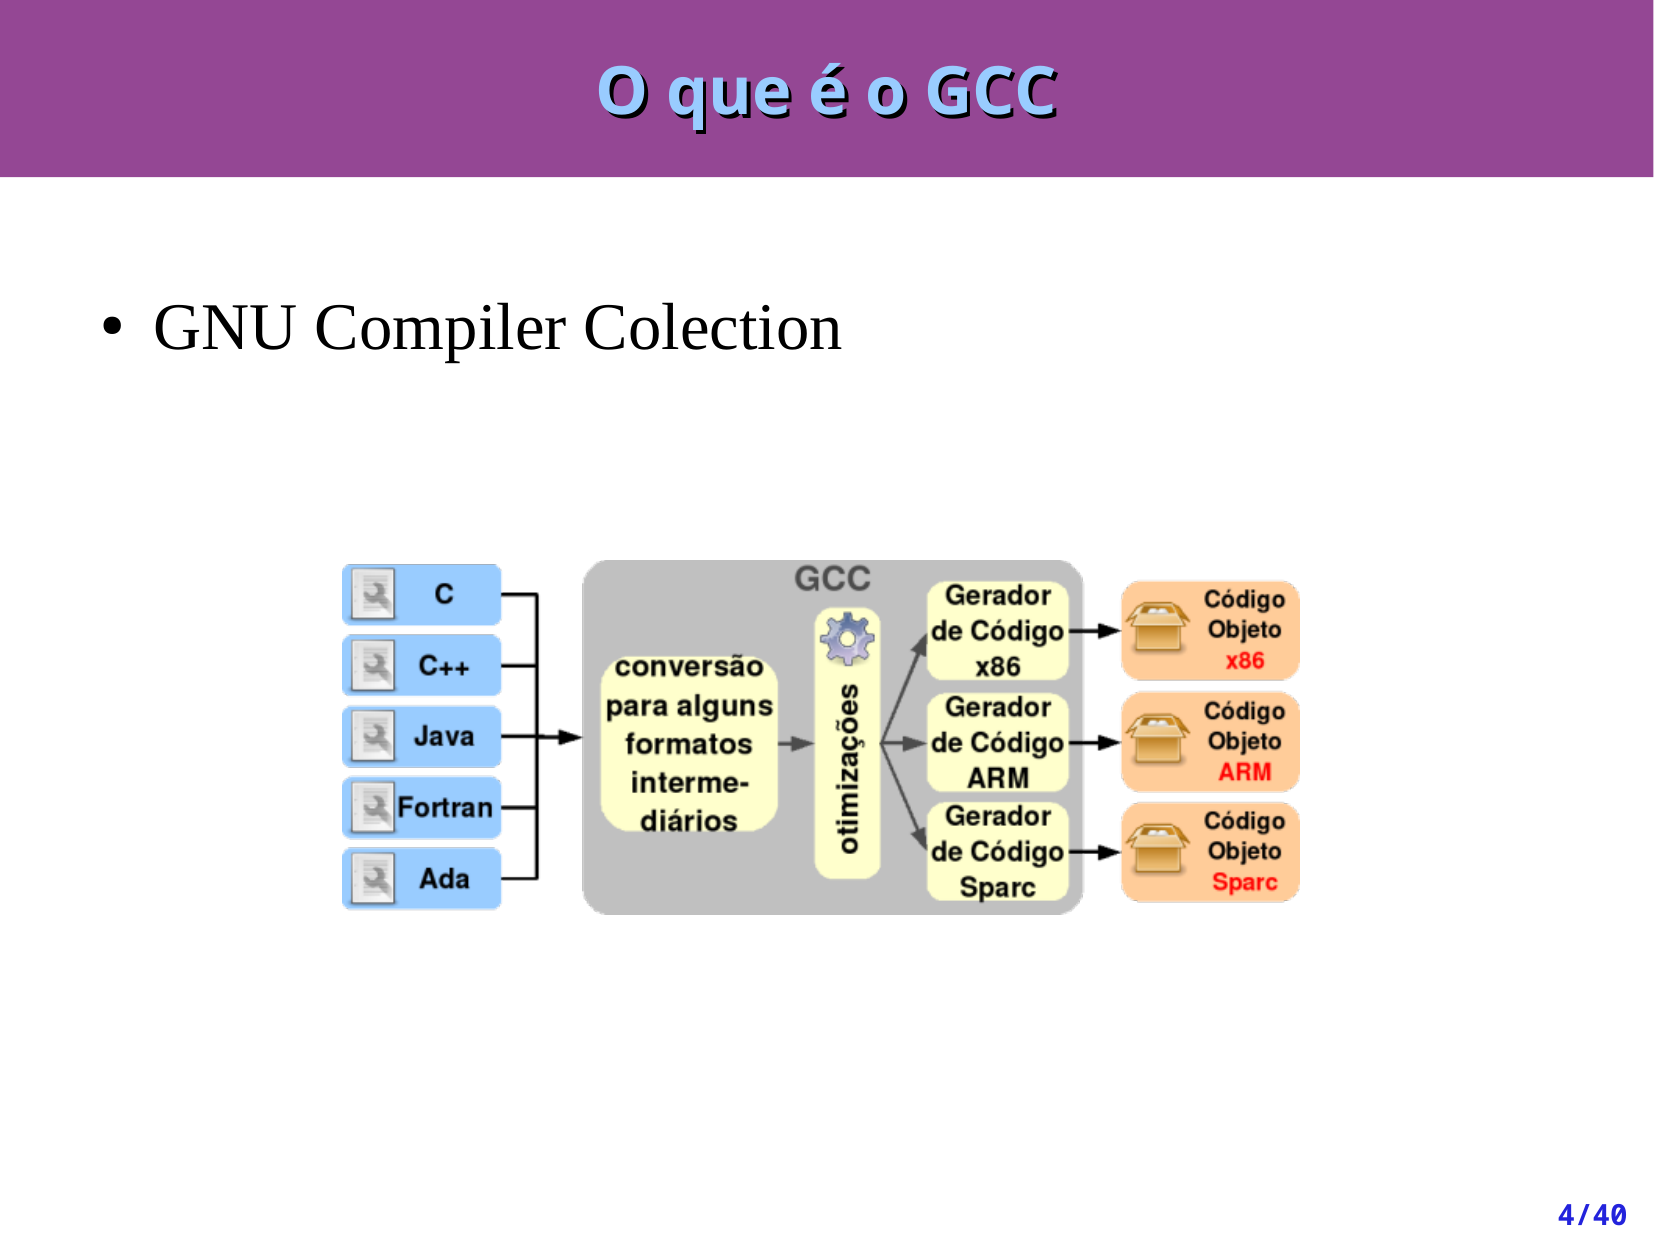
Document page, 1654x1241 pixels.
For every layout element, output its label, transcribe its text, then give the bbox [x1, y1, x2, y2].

list GNU Compiler Colection [82, 290, 1571, 1109]
picture [342, 560, 1300, 915]
title O que é o GCC [0, 0, 1654, 178]
